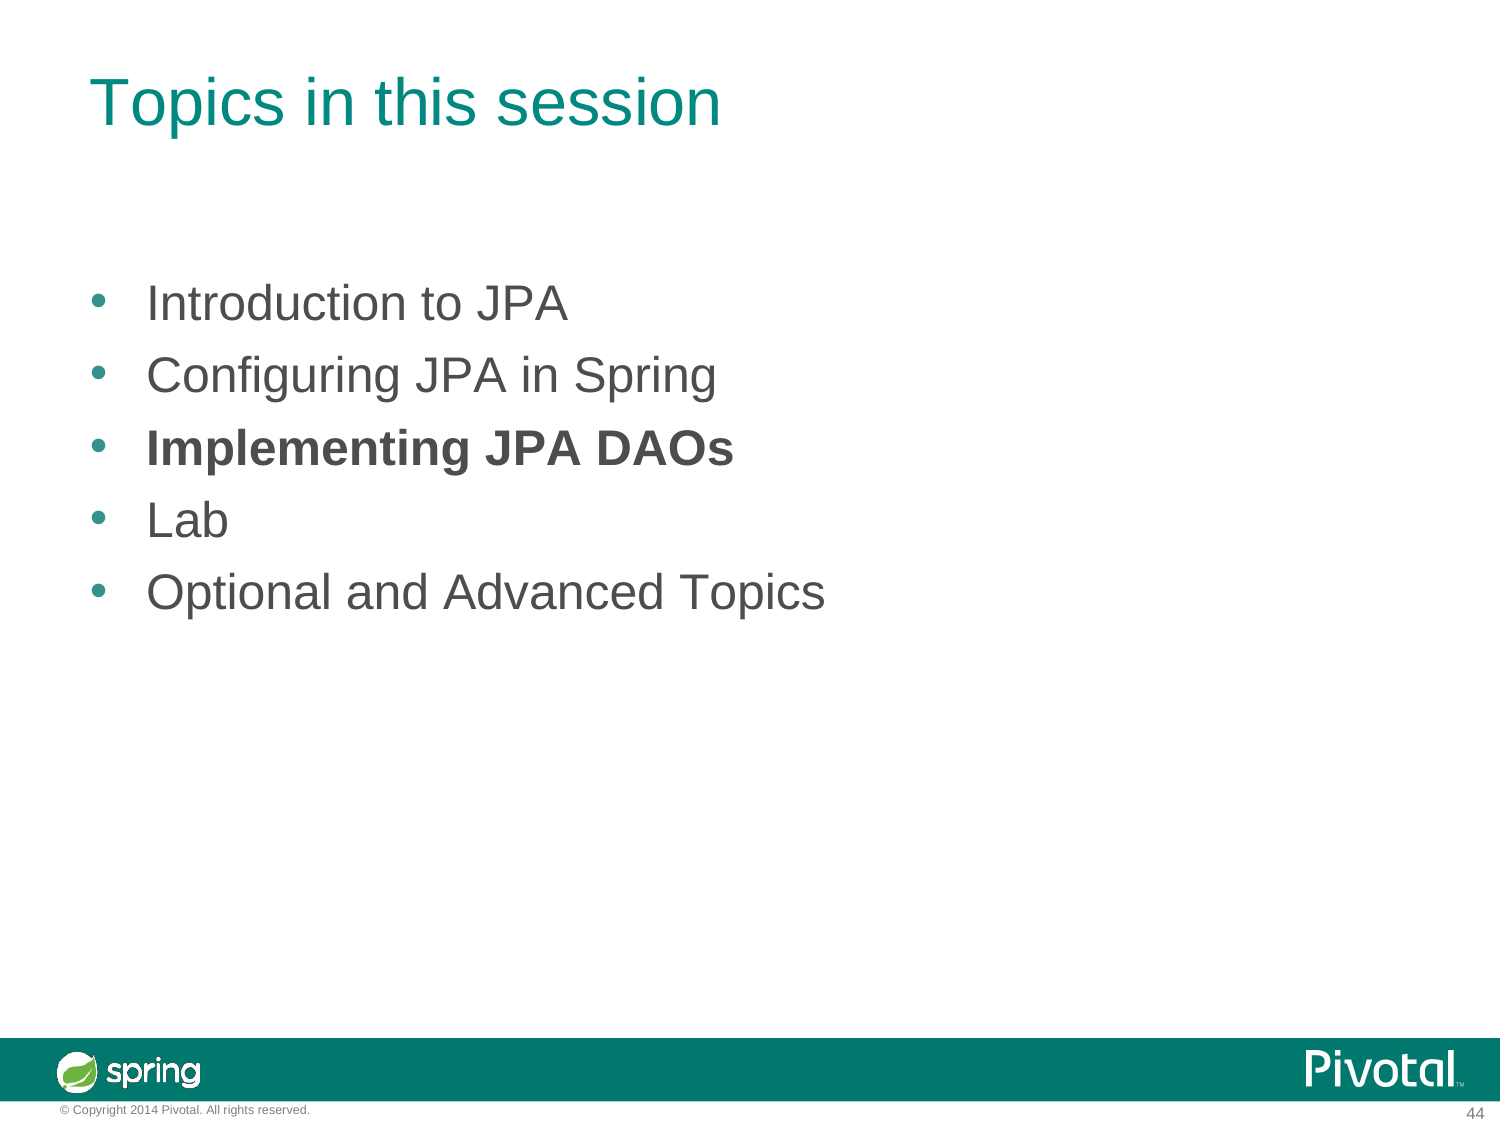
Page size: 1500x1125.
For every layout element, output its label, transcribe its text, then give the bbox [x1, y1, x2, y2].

title Topics in this session [75, 45, 1426, 233]
picture [32, 1041, 210, 1103]
picture [1306, 1050, 1464, 1087]
list Introduction to JPA Configuring JPA in Spring Implementing JPA DAOs Lab Optional and Advanced Topics [75, 262, 1426, 1005]
